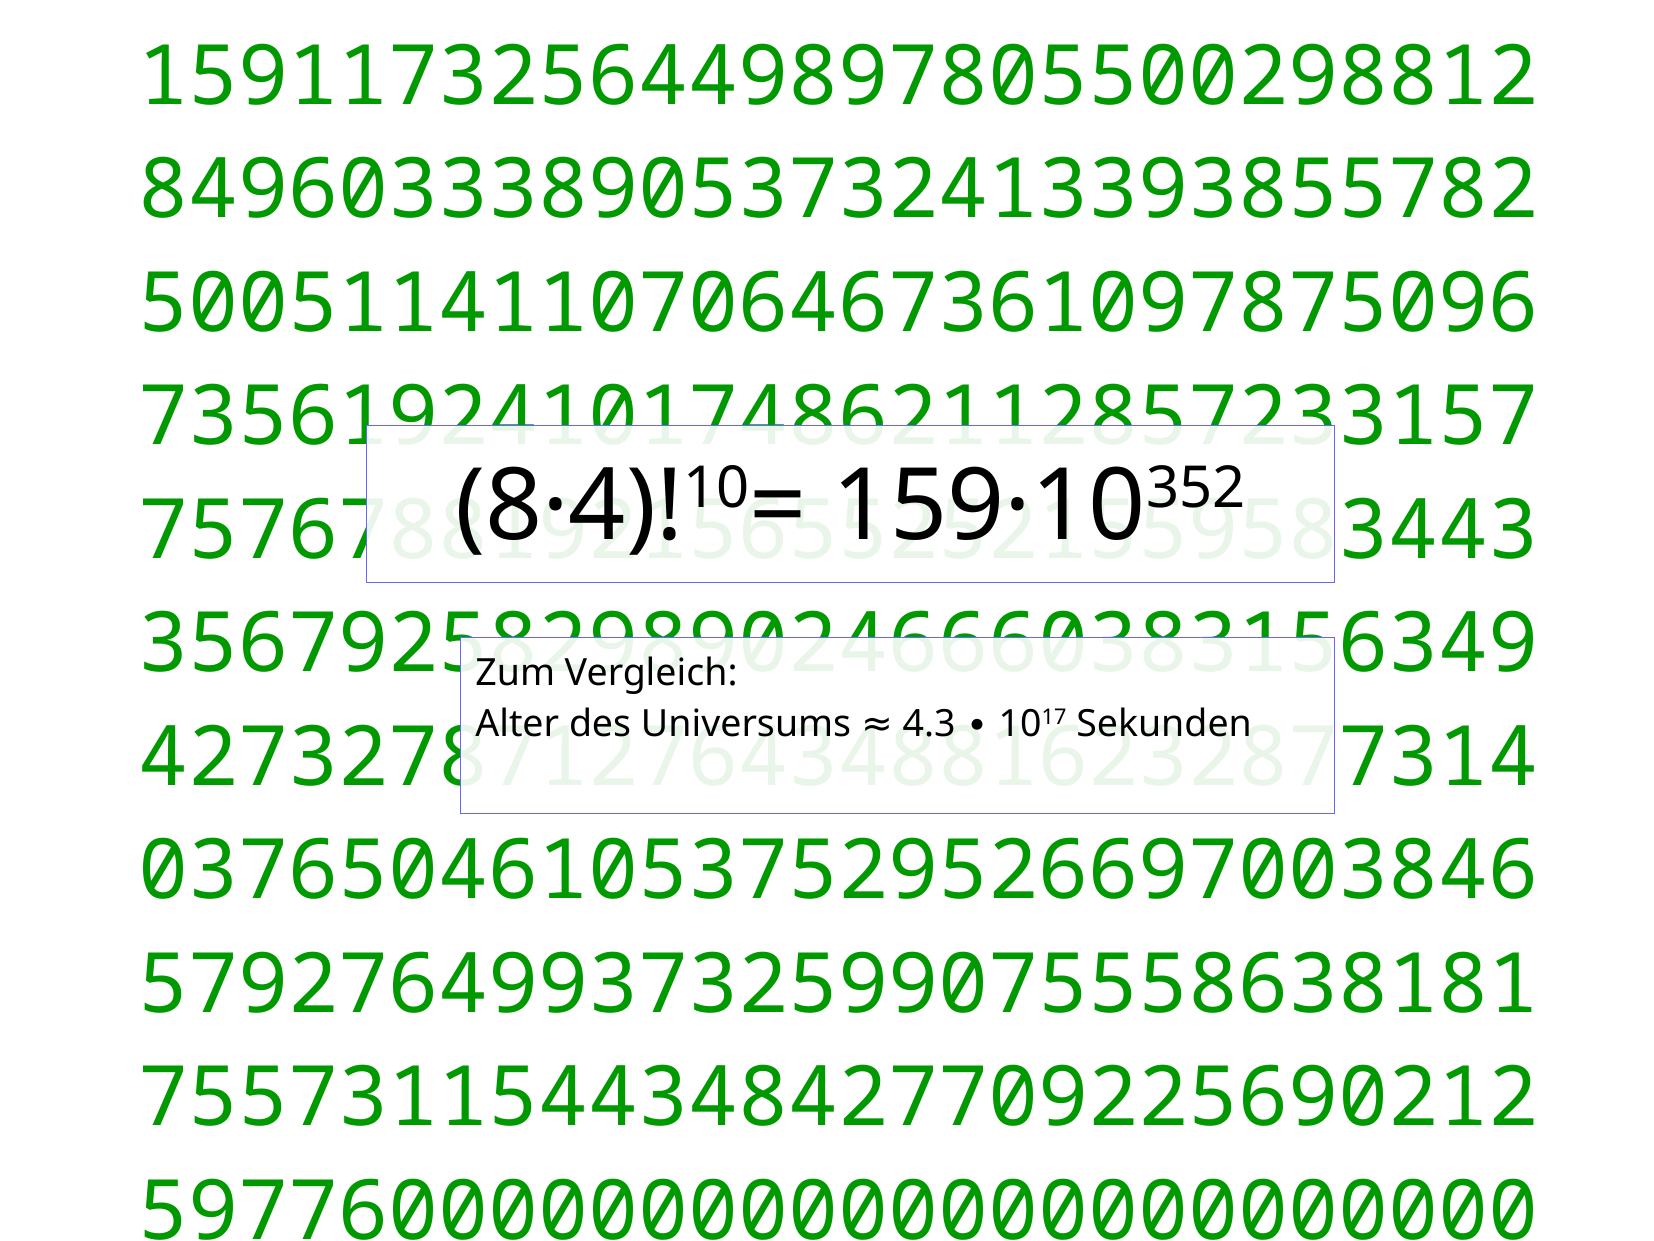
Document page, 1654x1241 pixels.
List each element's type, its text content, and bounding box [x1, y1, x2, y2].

text_box 1591173256449897805500298812849603338905373241339385578250051141107064673610978750967356192410174862112857233157757678819215655252155958344335679258298902466603831563494273278712764348816232877314037650461053752952669700384657927649937325990755586381817557311544348427709225690212597760000000000000000000000000000000000000000000000000000000000000000000000 [106, 7, 1571, 1241]
text_box (8·4)!10= 159·10352 [366, 425, 1335, 583]
text_box Zum Vergleich: Alter des Universums ≈ 4.3 ∙ 1017 Sekunden [460, 637, 1335, 814]
